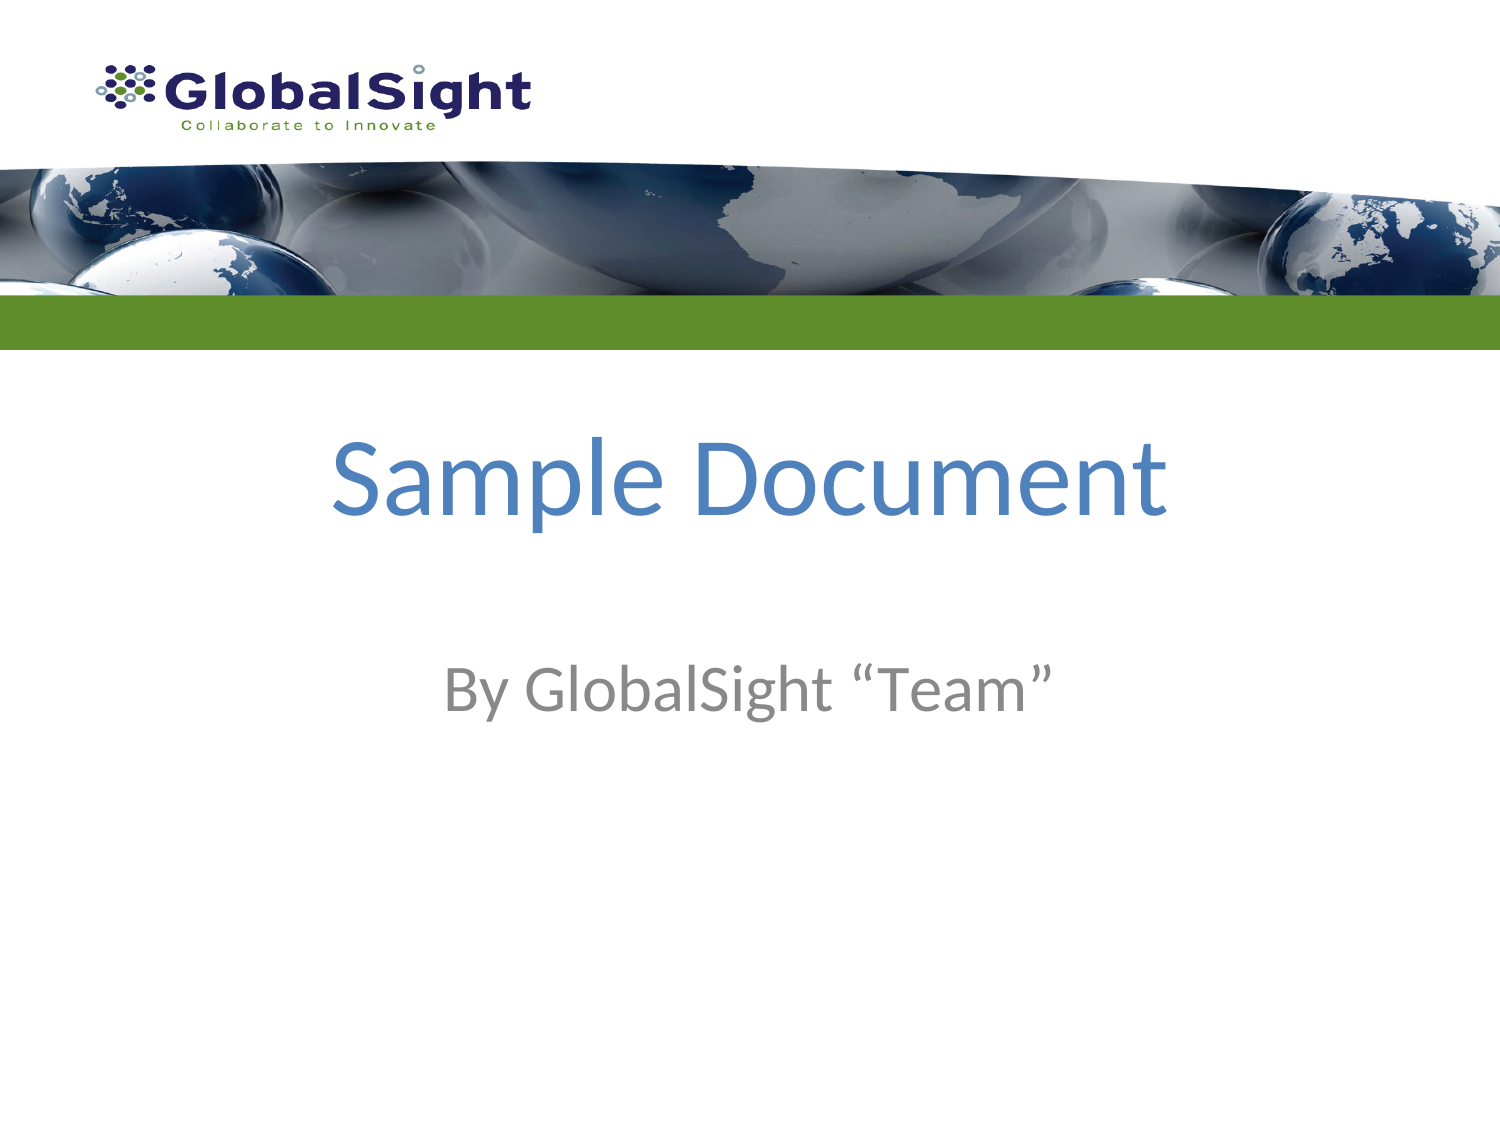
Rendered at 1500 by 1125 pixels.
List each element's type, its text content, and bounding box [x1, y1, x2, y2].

picture [0, 0, 1500, 351]
text_box By GlobalSight “Team” [225, 637, 1276, 926]
title Sample Document [112, 351, 1388, 591]
